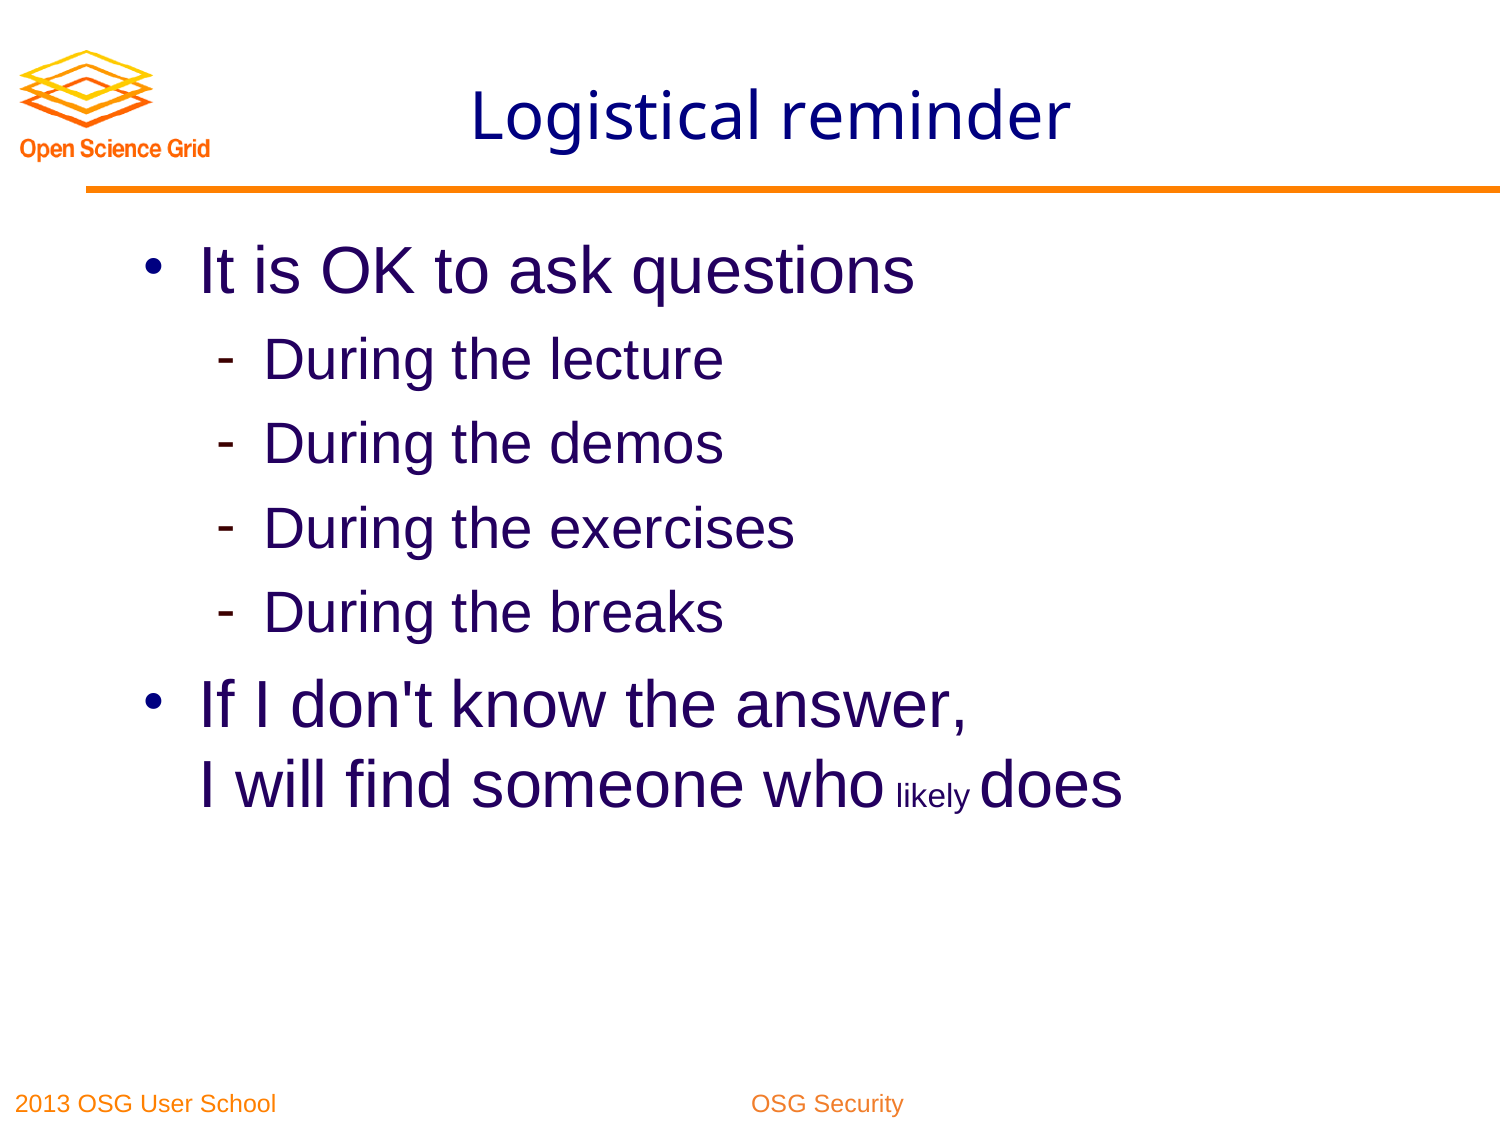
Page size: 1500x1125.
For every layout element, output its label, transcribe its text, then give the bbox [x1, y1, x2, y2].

list It is OK to ask questions During the lecture During the demos During the exercises During the breaks If I don't know the answer, I will find someone who likely does [127, 218, 1403, 962]
picture [0, 27, 201, 179]
title Logistical reminder [201, 18, 1342, 207]
